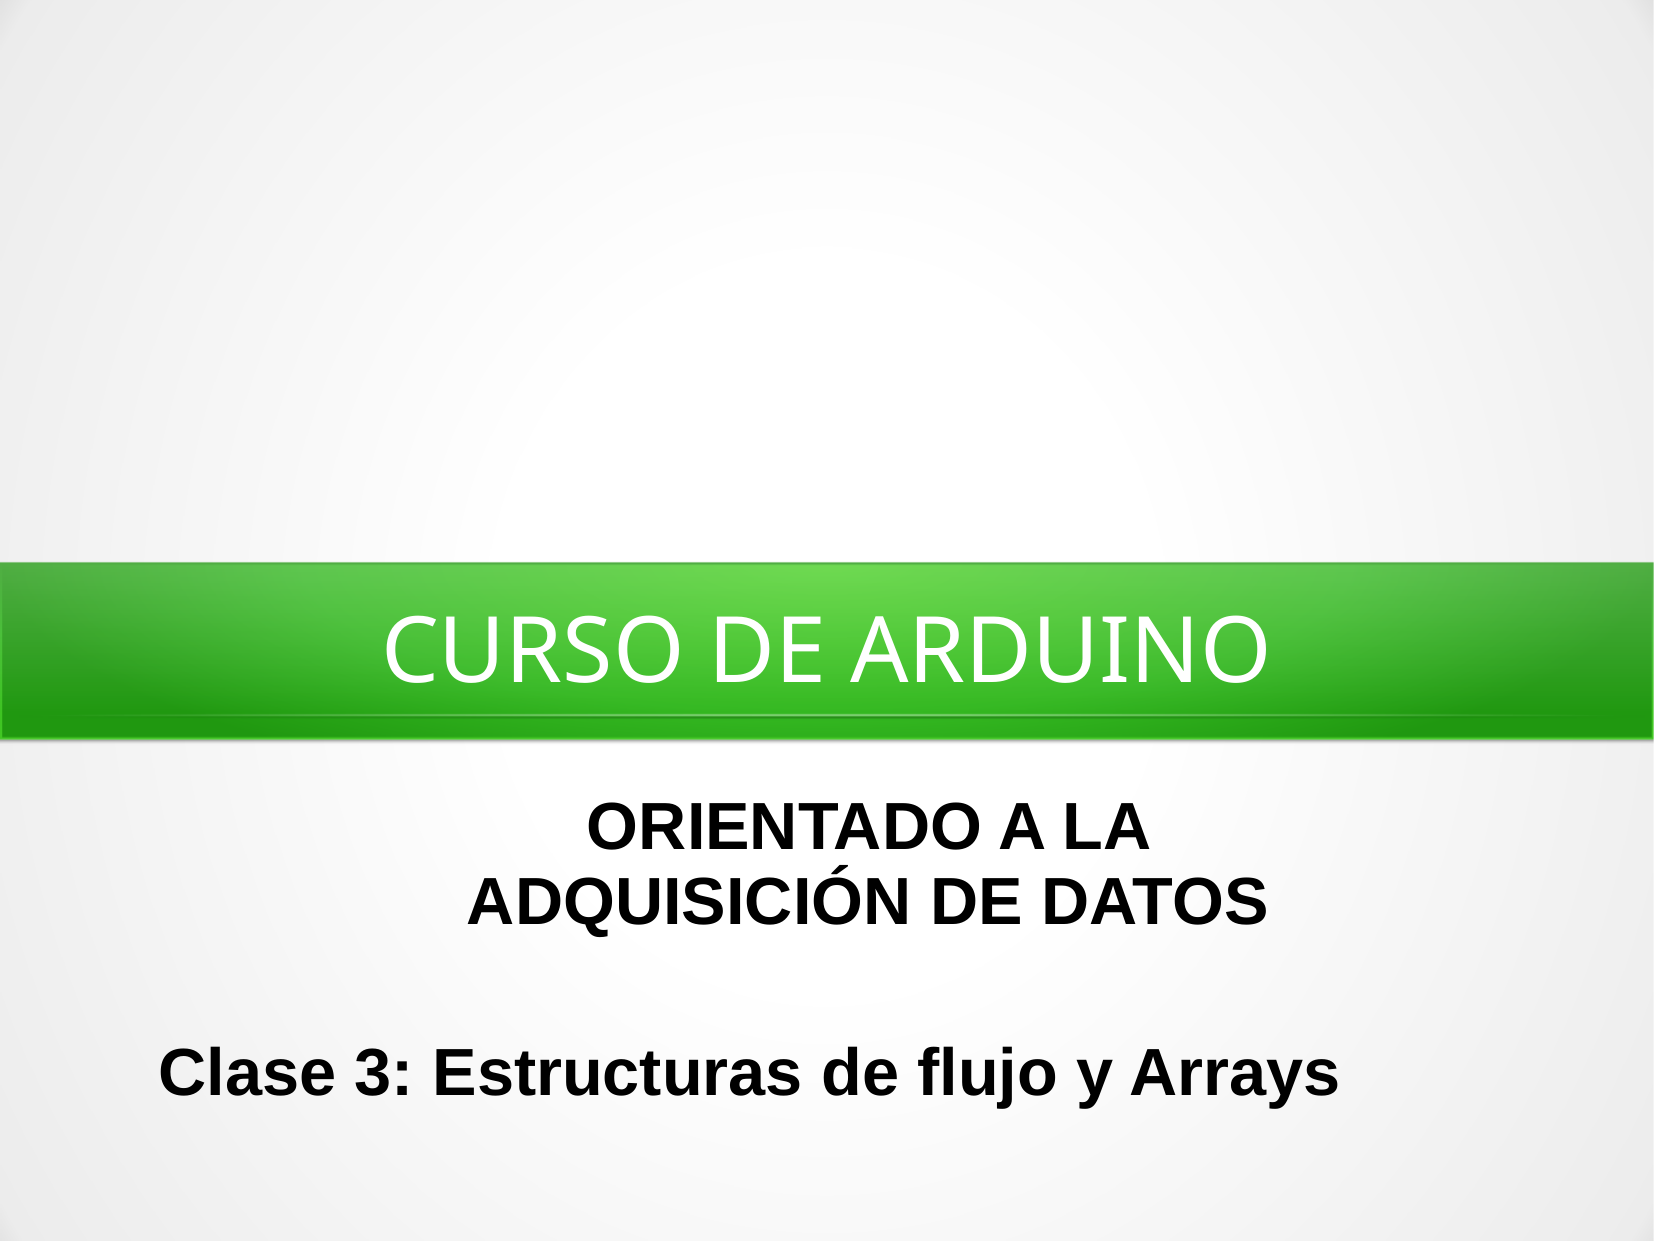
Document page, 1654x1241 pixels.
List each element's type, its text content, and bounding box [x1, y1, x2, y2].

text_box Clase 3: Estructuras de flujo y Arrays [23, 1027, 1477, 1192]
title CURSO DE ARDUINO [82, 578, 1571, 715]
picture [0, 0, 1654, 1241]
text_box ORIENTADO A LA ADQUISICIÓN DE DATOS [366, 781, 1371, 946]
